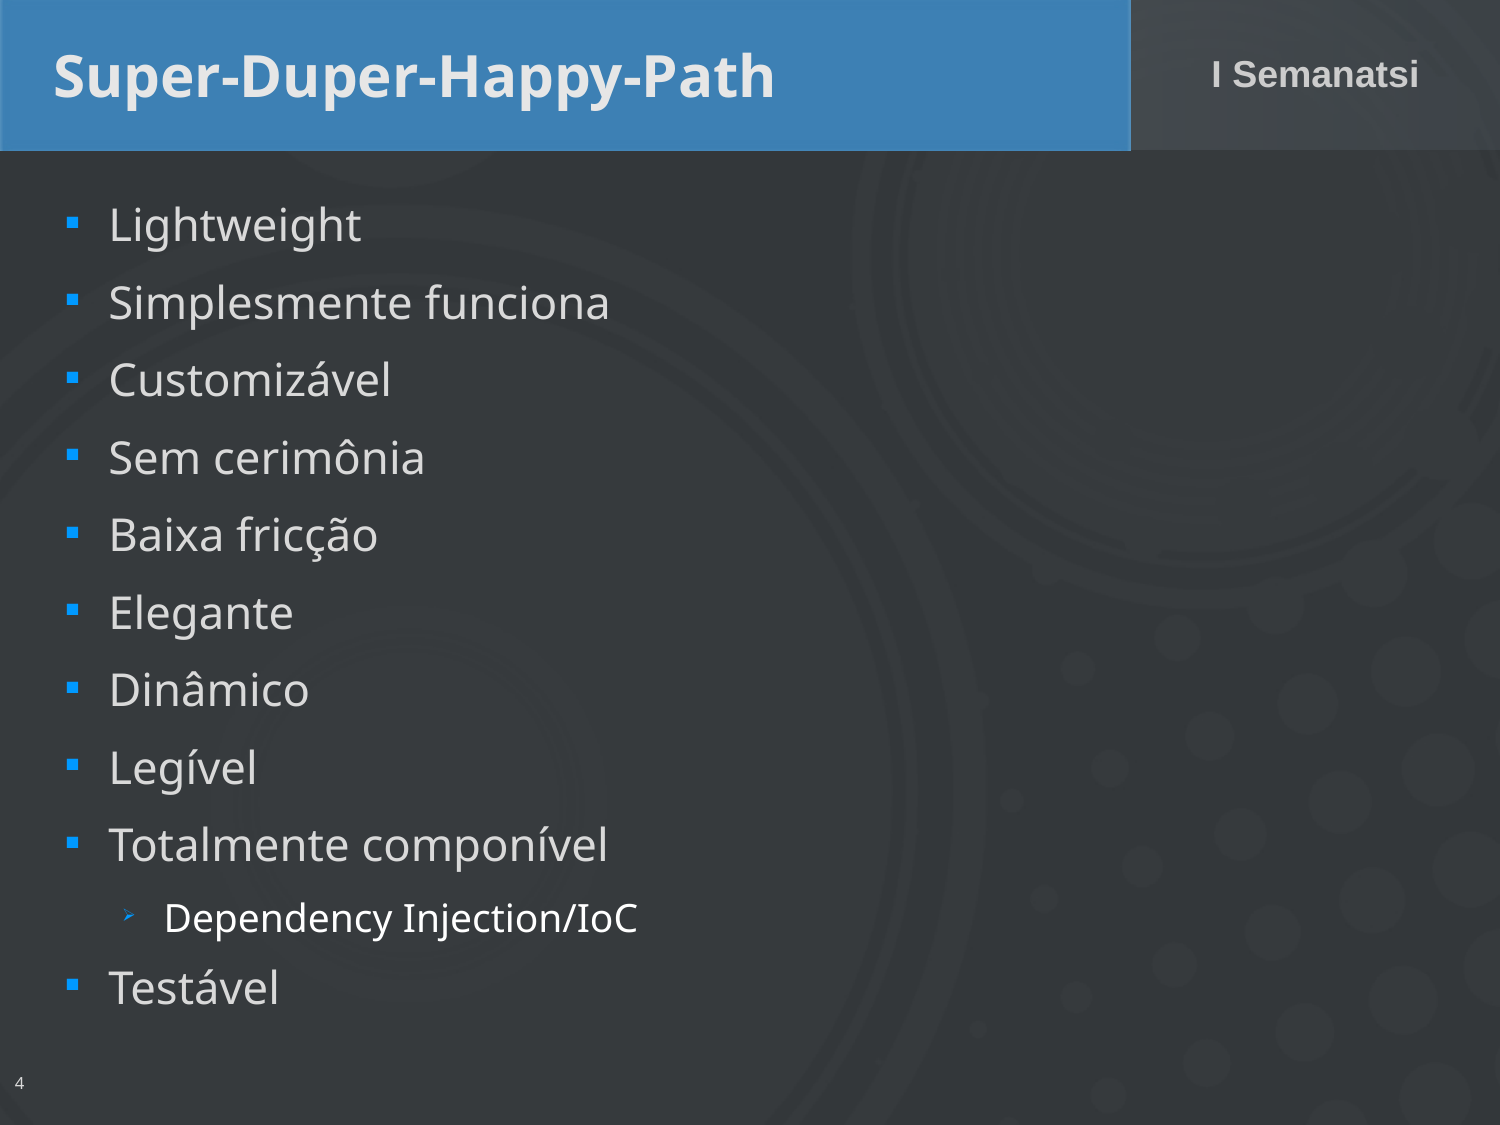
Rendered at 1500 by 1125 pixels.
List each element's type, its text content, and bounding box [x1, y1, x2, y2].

picture [0, 0, 1500, 1125]
list Lightweight Simplesmente funciona Customizável Sem cerimônia Baixa fricção Elegante Dinâmico Legível Totalmente componível Dependency Injection/IoC Testável [53, 196, 1447, 1016]
title Super-Duper-Happy-Path [53, 0, 1128, 149]
